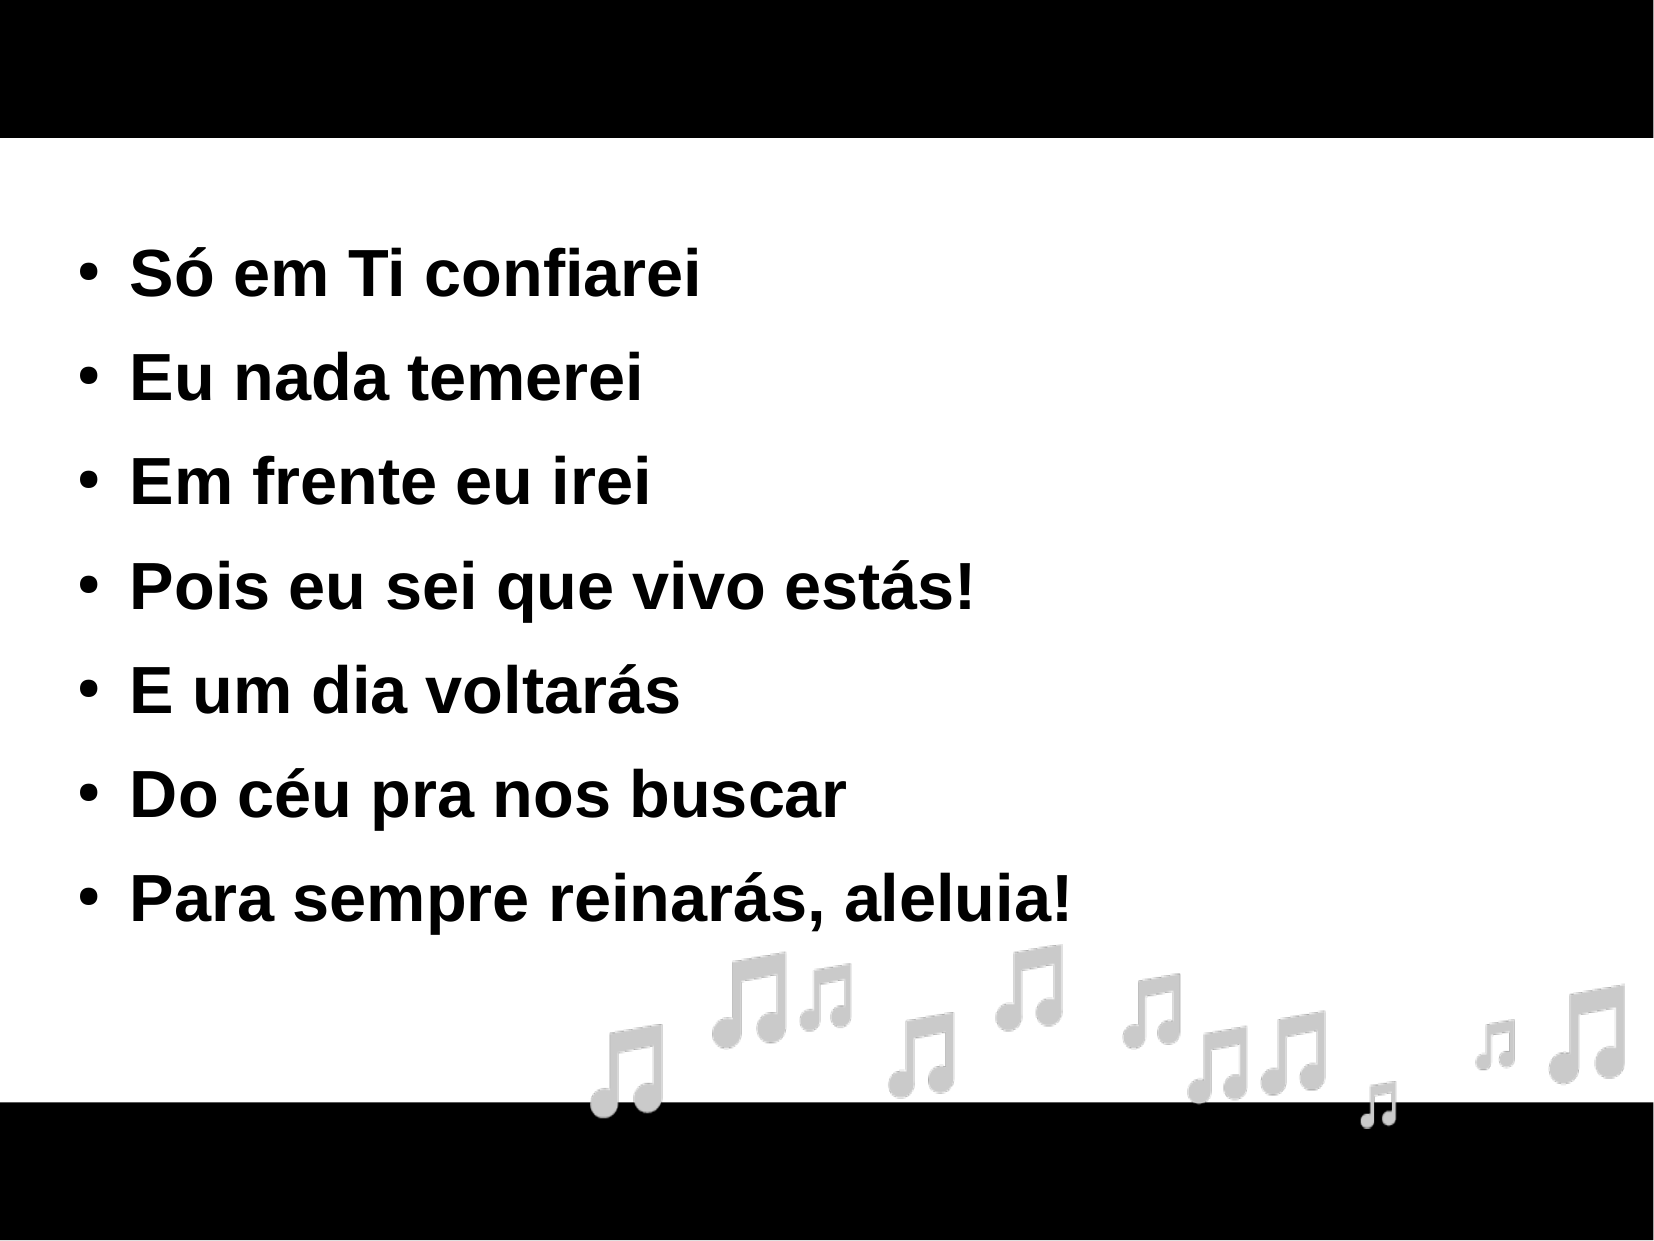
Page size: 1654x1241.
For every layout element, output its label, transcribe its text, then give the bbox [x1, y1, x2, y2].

list Só em Ti confiarei Eu nada temerei Em frente eu irei Pois eu sei que vivo estás! E um dia voltarás Do céu pra nos buscar Para sempre reinarás, aleluia! [59, 236, 1595, 1024]
